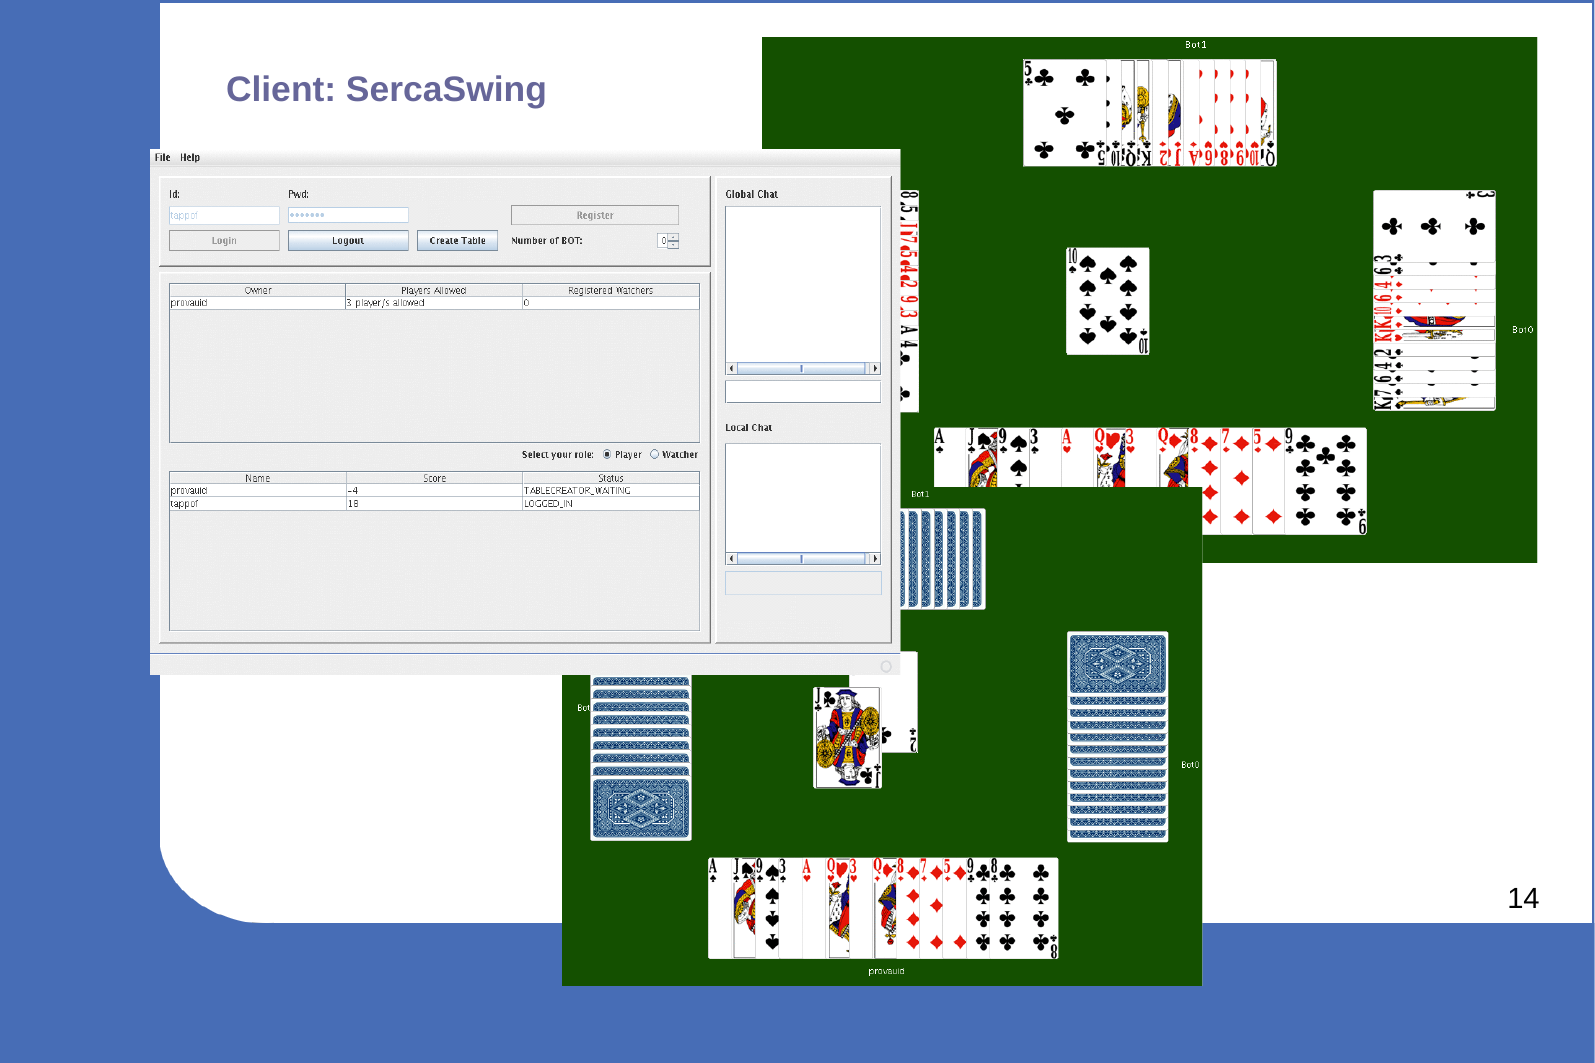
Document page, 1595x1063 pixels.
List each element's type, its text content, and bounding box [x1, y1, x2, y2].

picture [0, 0, 1595, 1063]
title Client: SercaSwing [226, 23, 1538, 149]
